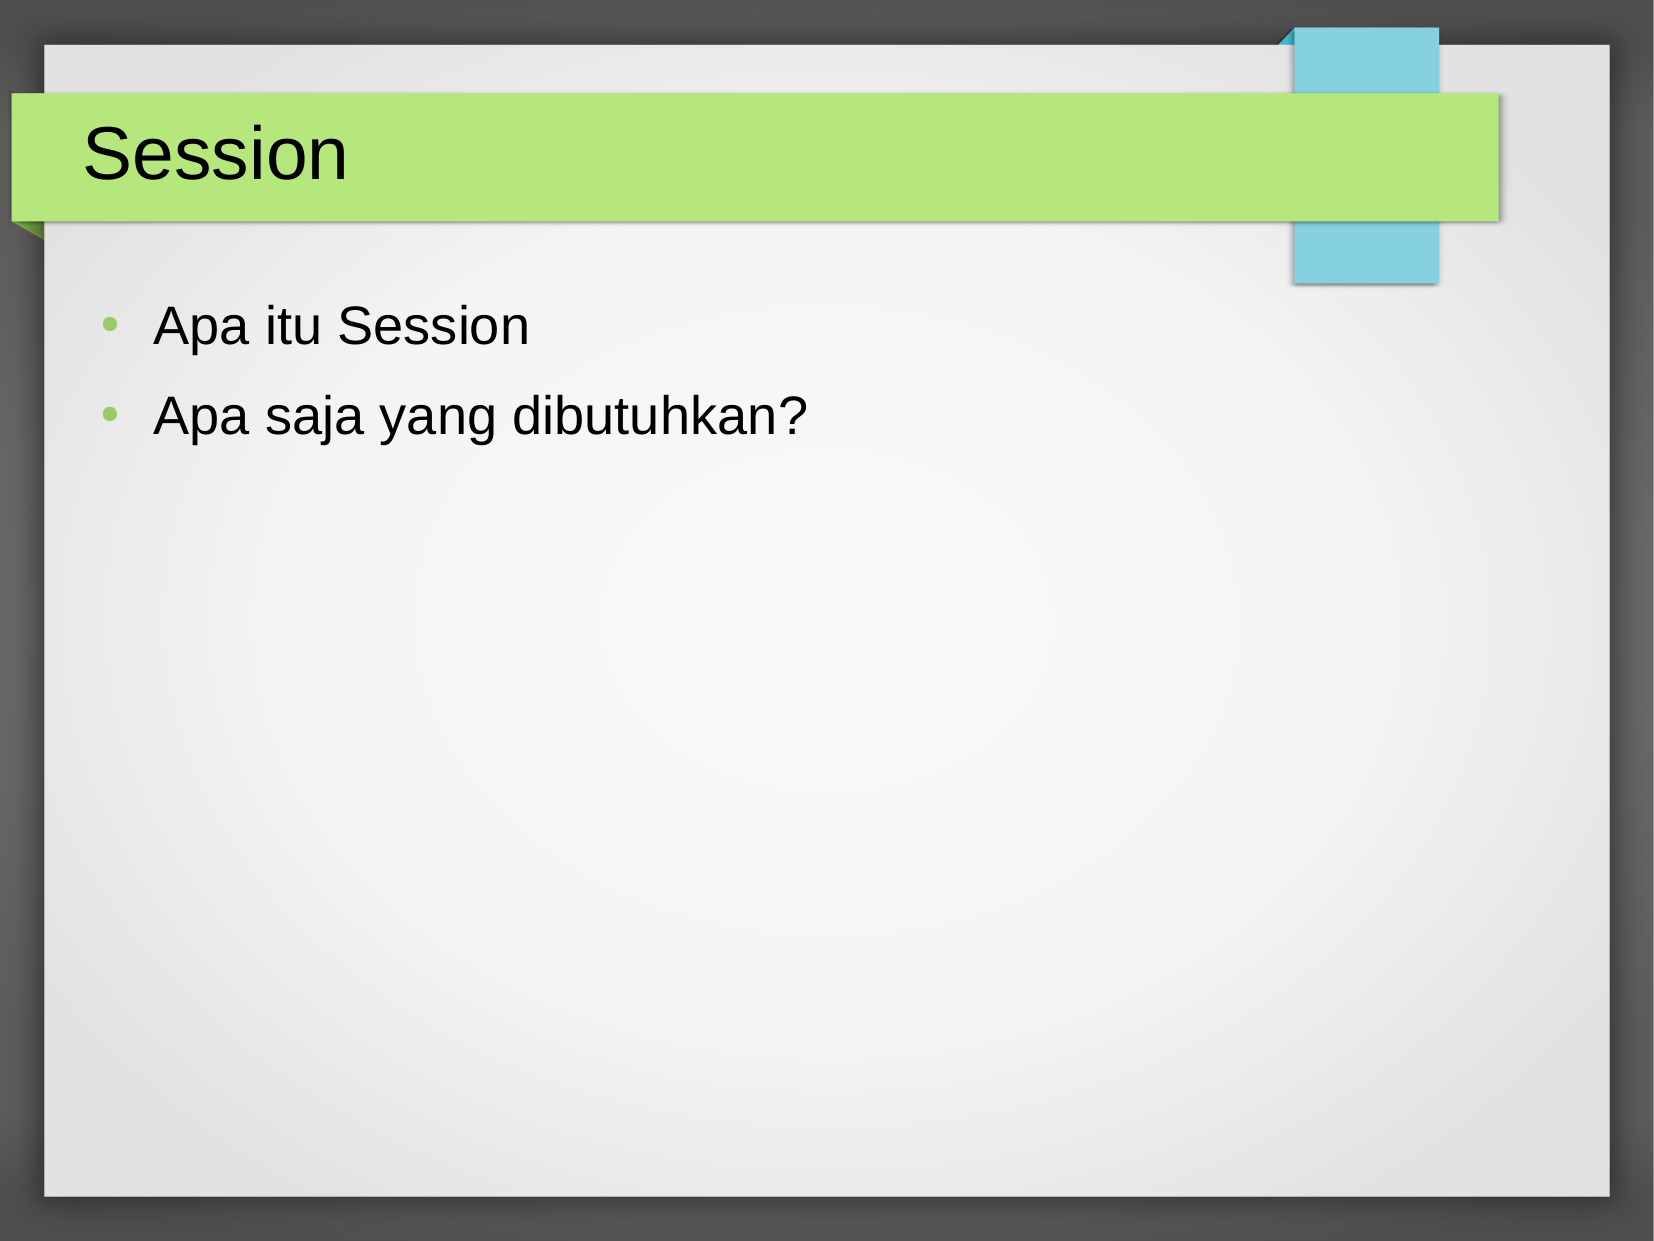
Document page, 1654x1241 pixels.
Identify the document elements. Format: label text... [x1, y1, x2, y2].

list Apa itu Session Apa saja yang dibutuhkan? [82, 295, 1512, 1015]
title Session [82, 94, 1264, 213]
picture [0, 0, 1654, 1241]
